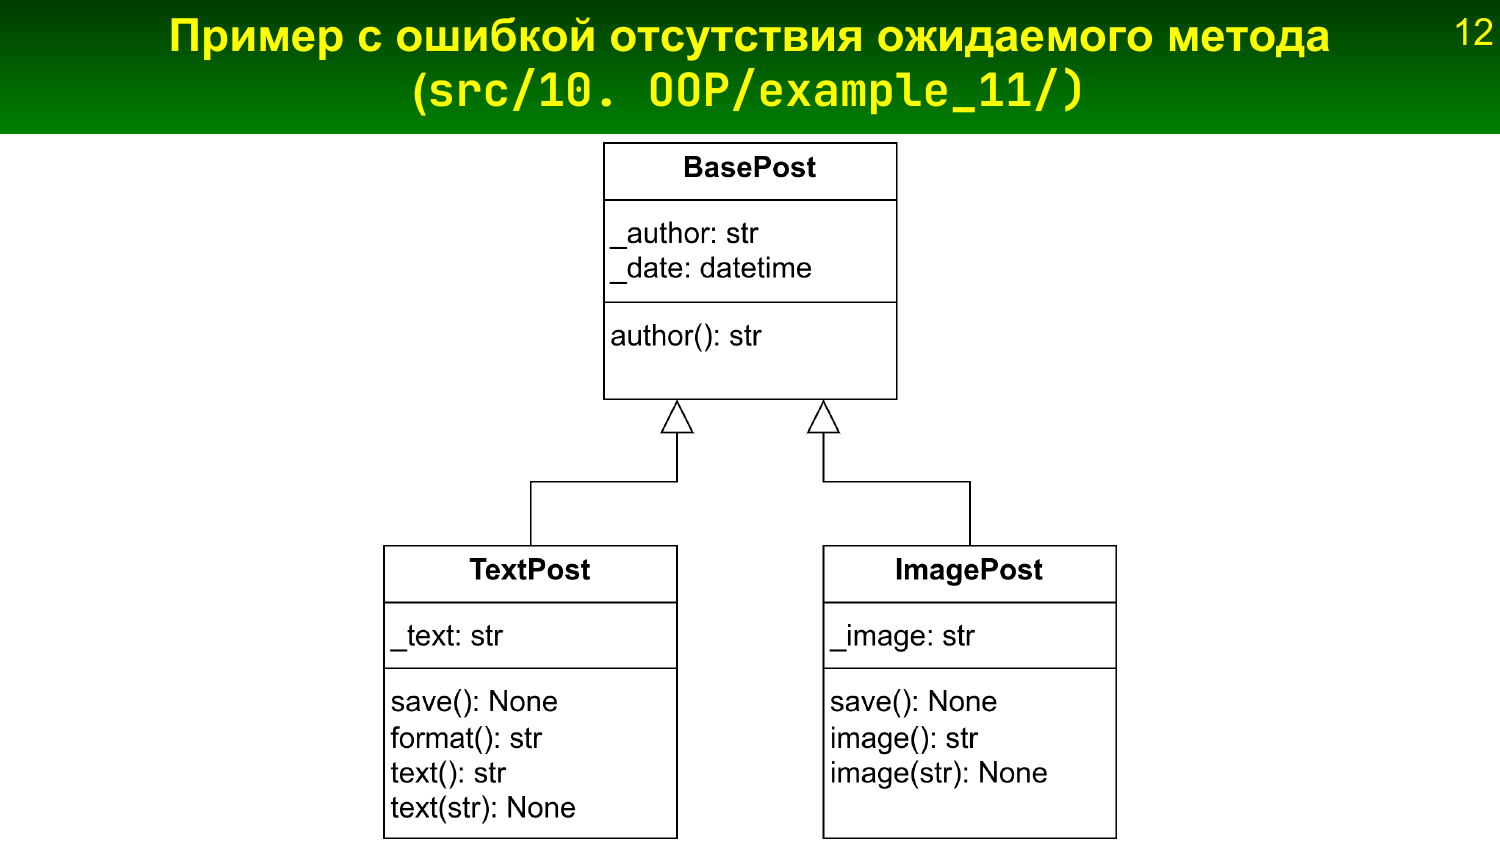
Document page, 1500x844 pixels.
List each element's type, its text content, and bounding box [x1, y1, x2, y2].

title Пример с ошибкой отсутствия ожидаемого метода (src/10. OOP/example_11/) [112, 0, 1388, 123]
picture [383, 142, 1117, 839]
